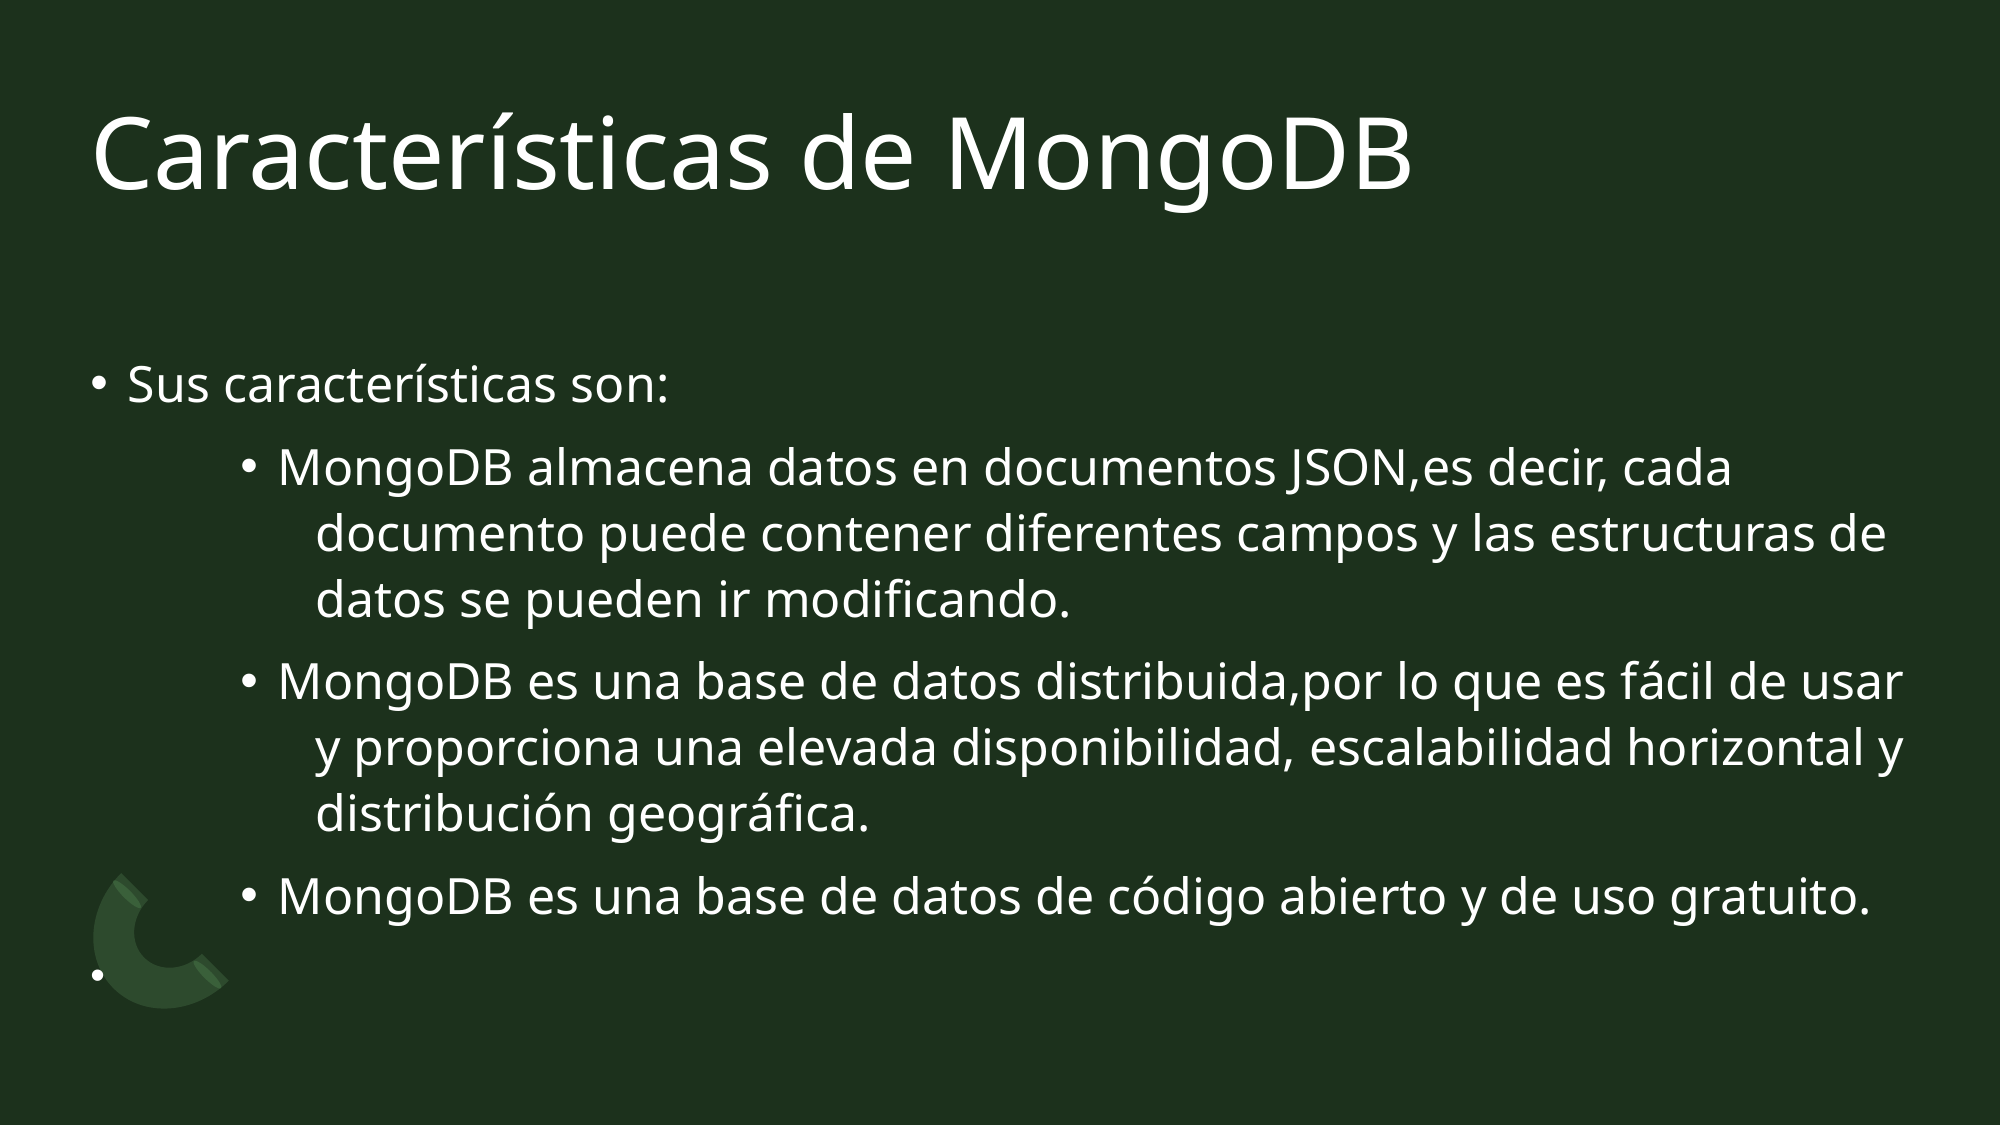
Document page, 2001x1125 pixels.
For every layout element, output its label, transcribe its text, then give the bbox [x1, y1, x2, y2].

title Características de MongoDB [90, 90, 1910, 309]
list Sus características son: MongoDB almacena datos en documentos JSON,es decir, cada documento puede contener diferentes campos y las estructuras de datos se pueden ir modificando. MongoDB es una base de datos distribuida,por lo que es fácil de usar y proporciona una elevada disponibilidad, escalabilidad horizontal y distribución geográfica. MongoDB es una base de datos de código abierto y de uso gratuito. [90, 346, 1910, 1000]
